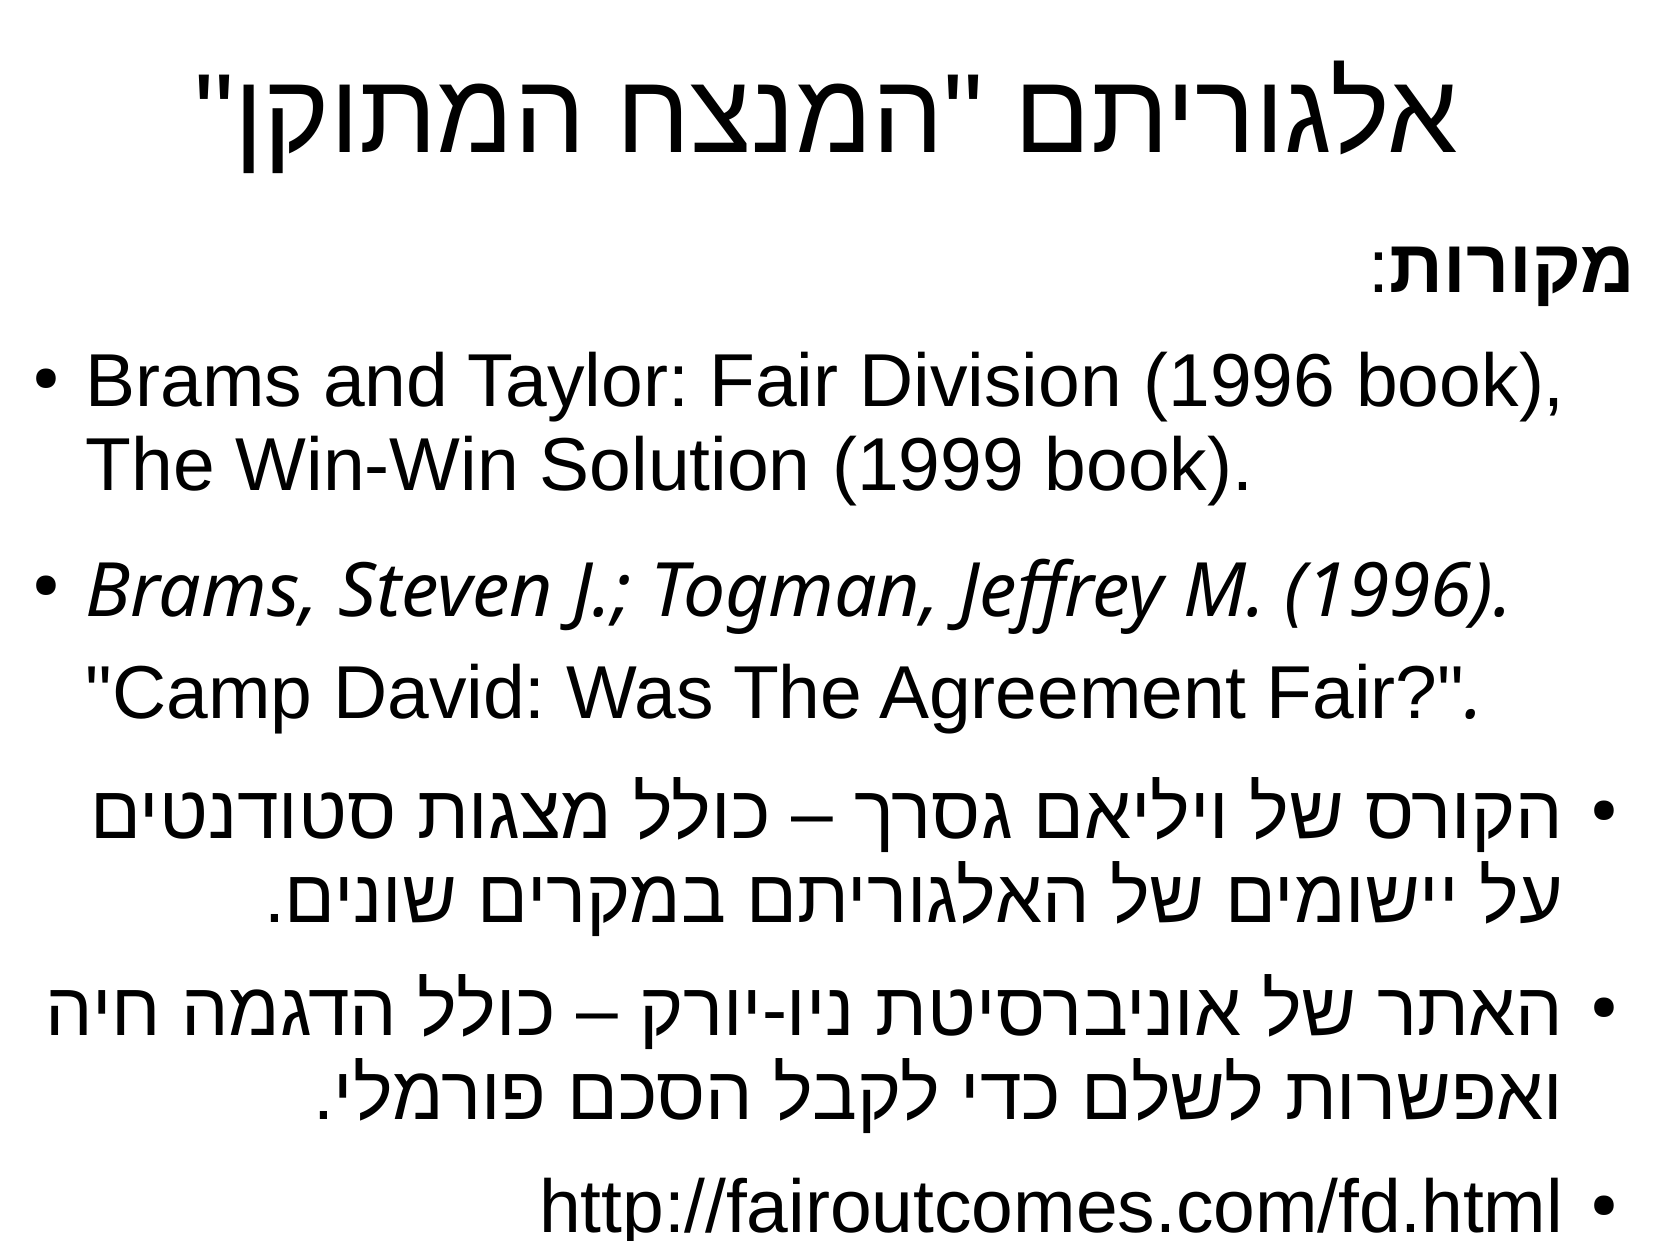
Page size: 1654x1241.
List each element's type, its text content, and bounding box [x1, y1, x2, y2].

title אלגוריתם "המנצח המתוקן" [0, 32, 1654, 196]
list מקורות: Brams and Taylor: Fair Division (1996 book), The Win-Win Solution (1999 book). Brams, Steven J.; Togman, Jeffrey M. (1996). "Camp David: Was The Agreement Fair?". הקורס של ויליאם גסרך – כולל מצגות סטודנטים על יישומים של האלגוריתם במקרים שונים. האתר של אוניברסיטת ניו-יורק – כולל הדגמה חיה ואפשרות לשלם כדי לקבל הסכם פורמלי. http://fairoutcomes.com/fd.html [15, 225, 1636, 1216]
